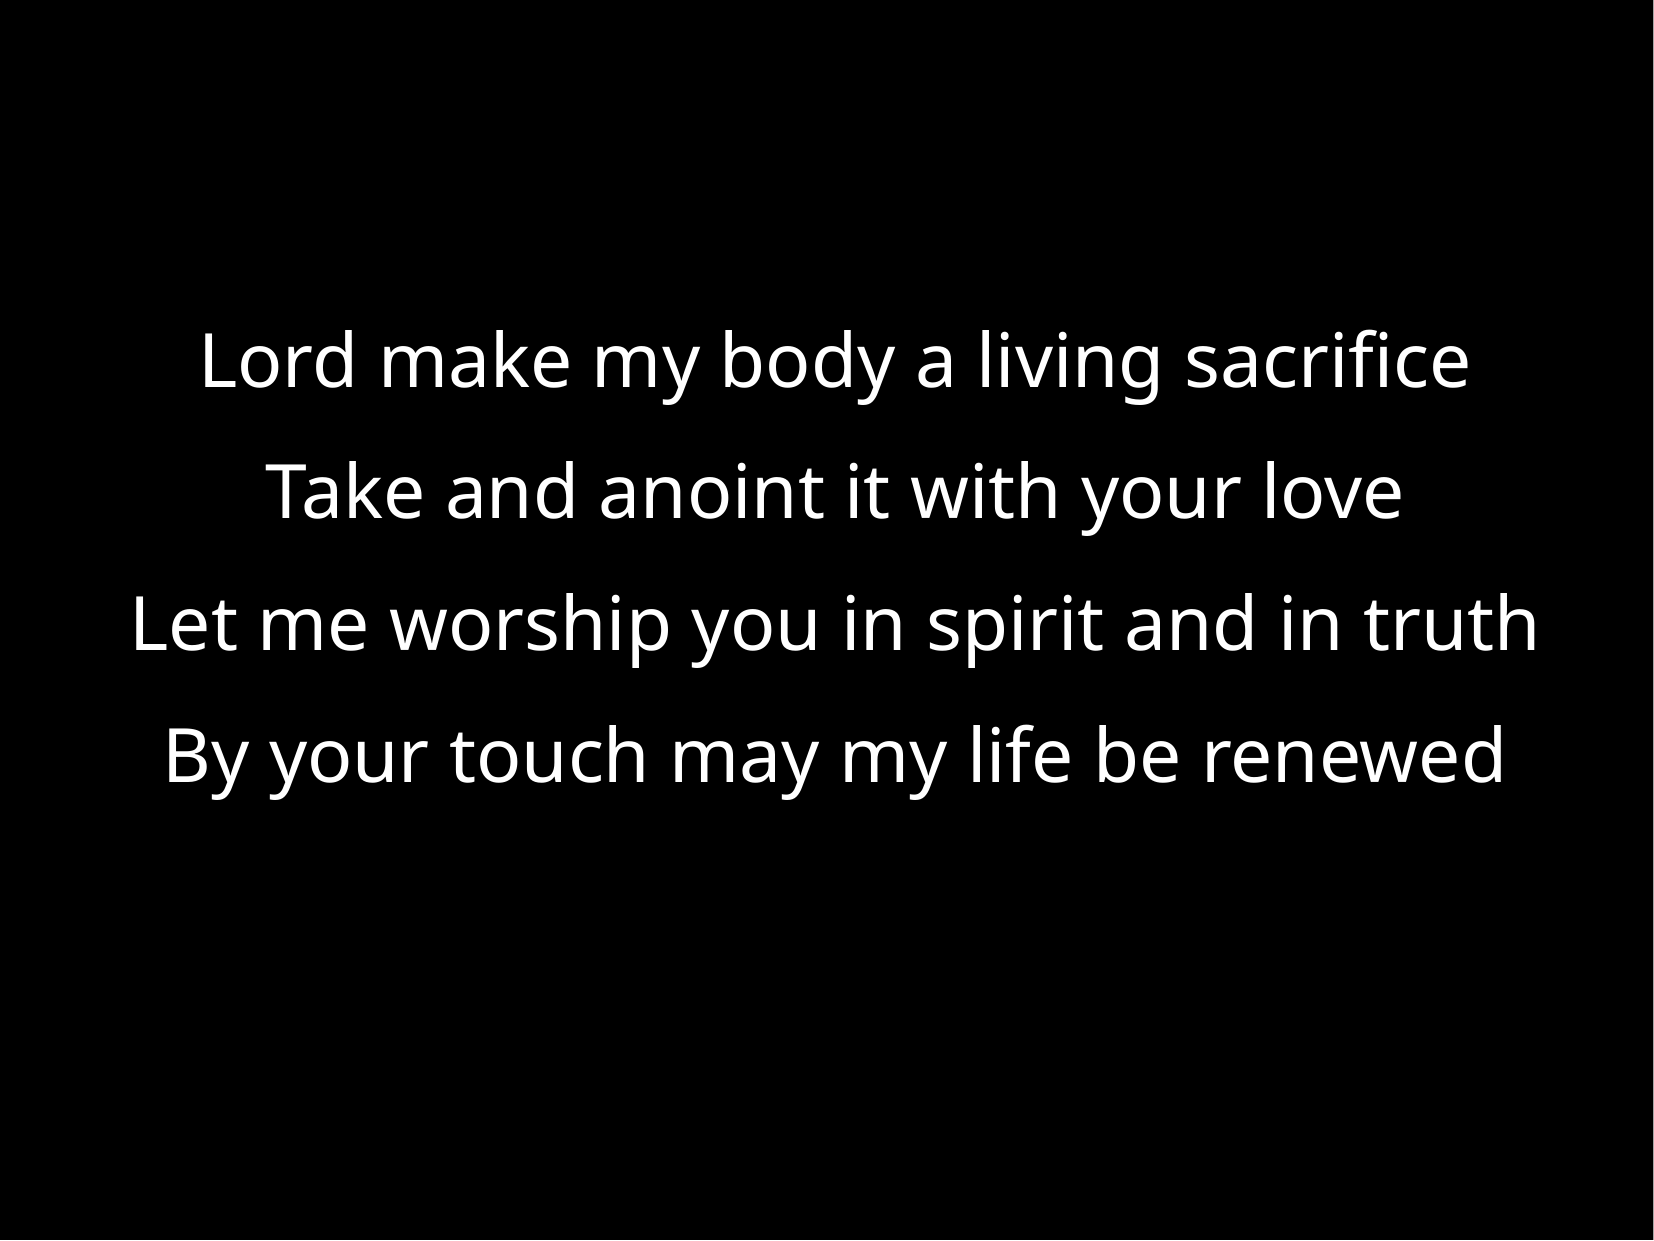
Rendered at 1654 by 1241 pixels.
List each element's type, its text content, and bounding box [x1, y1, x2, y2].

list Lord make my body a living sacrifice Take and anoint it with your love Let me worship you in spirit and in truth By your touch may my life be renewed [0, 307, 1654, 1229]
